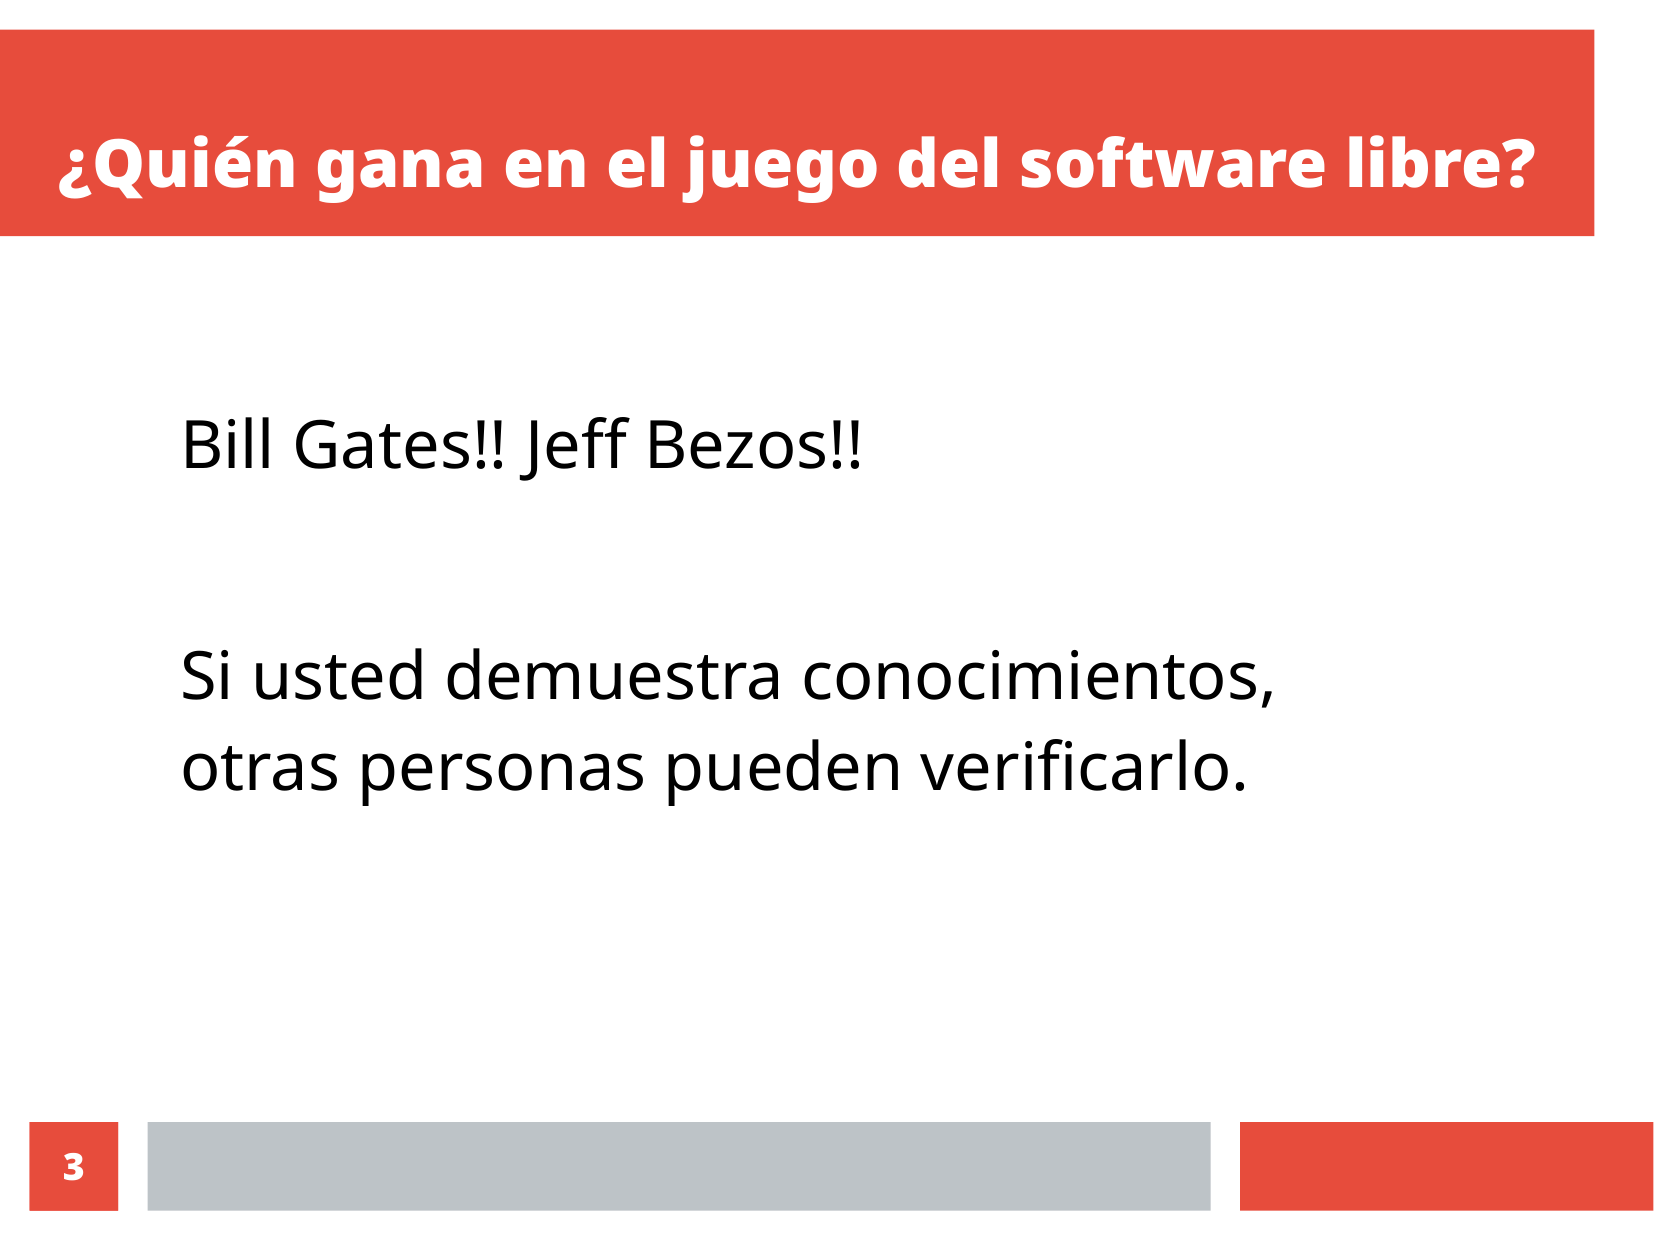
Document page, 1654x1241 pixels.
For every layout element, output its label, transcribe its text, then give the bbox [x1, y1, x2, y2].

title ¿Quién gana en el juego del software libre? [59, 59, 1595, 207]
text_box Bill Gates!! Jeff Bezos!! Si usted demuestra conocimientos, otras personas pueden verificarlo. [165, 389, 1335, 945]
